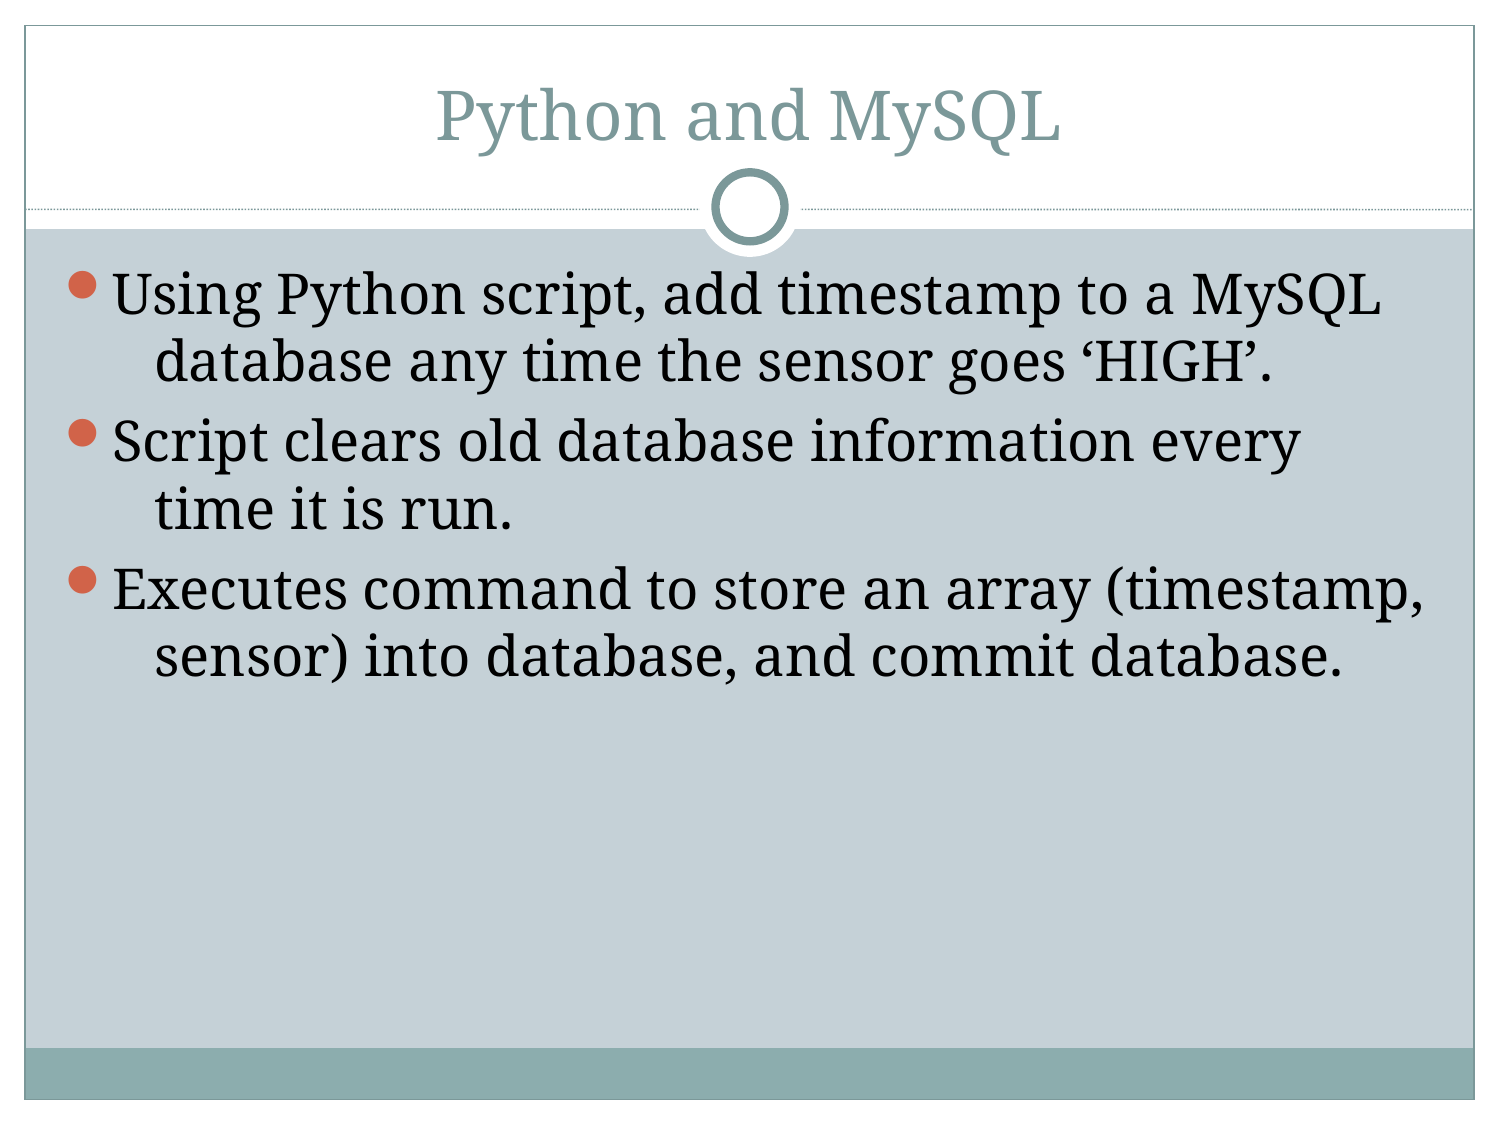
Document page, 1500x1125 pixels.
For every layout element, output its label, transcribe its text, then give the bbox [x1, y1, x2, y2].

title Python and MySQL [49, 37, 1450, 162]
list Using Python script, add timestamp to a MySQL database any time the sensor goes ‘HIGH’. Script clears old database information every time it is run. Executes command to store an array (timestamp, sensor) into database, and commit database. [49, 250, 1445, 1001]
